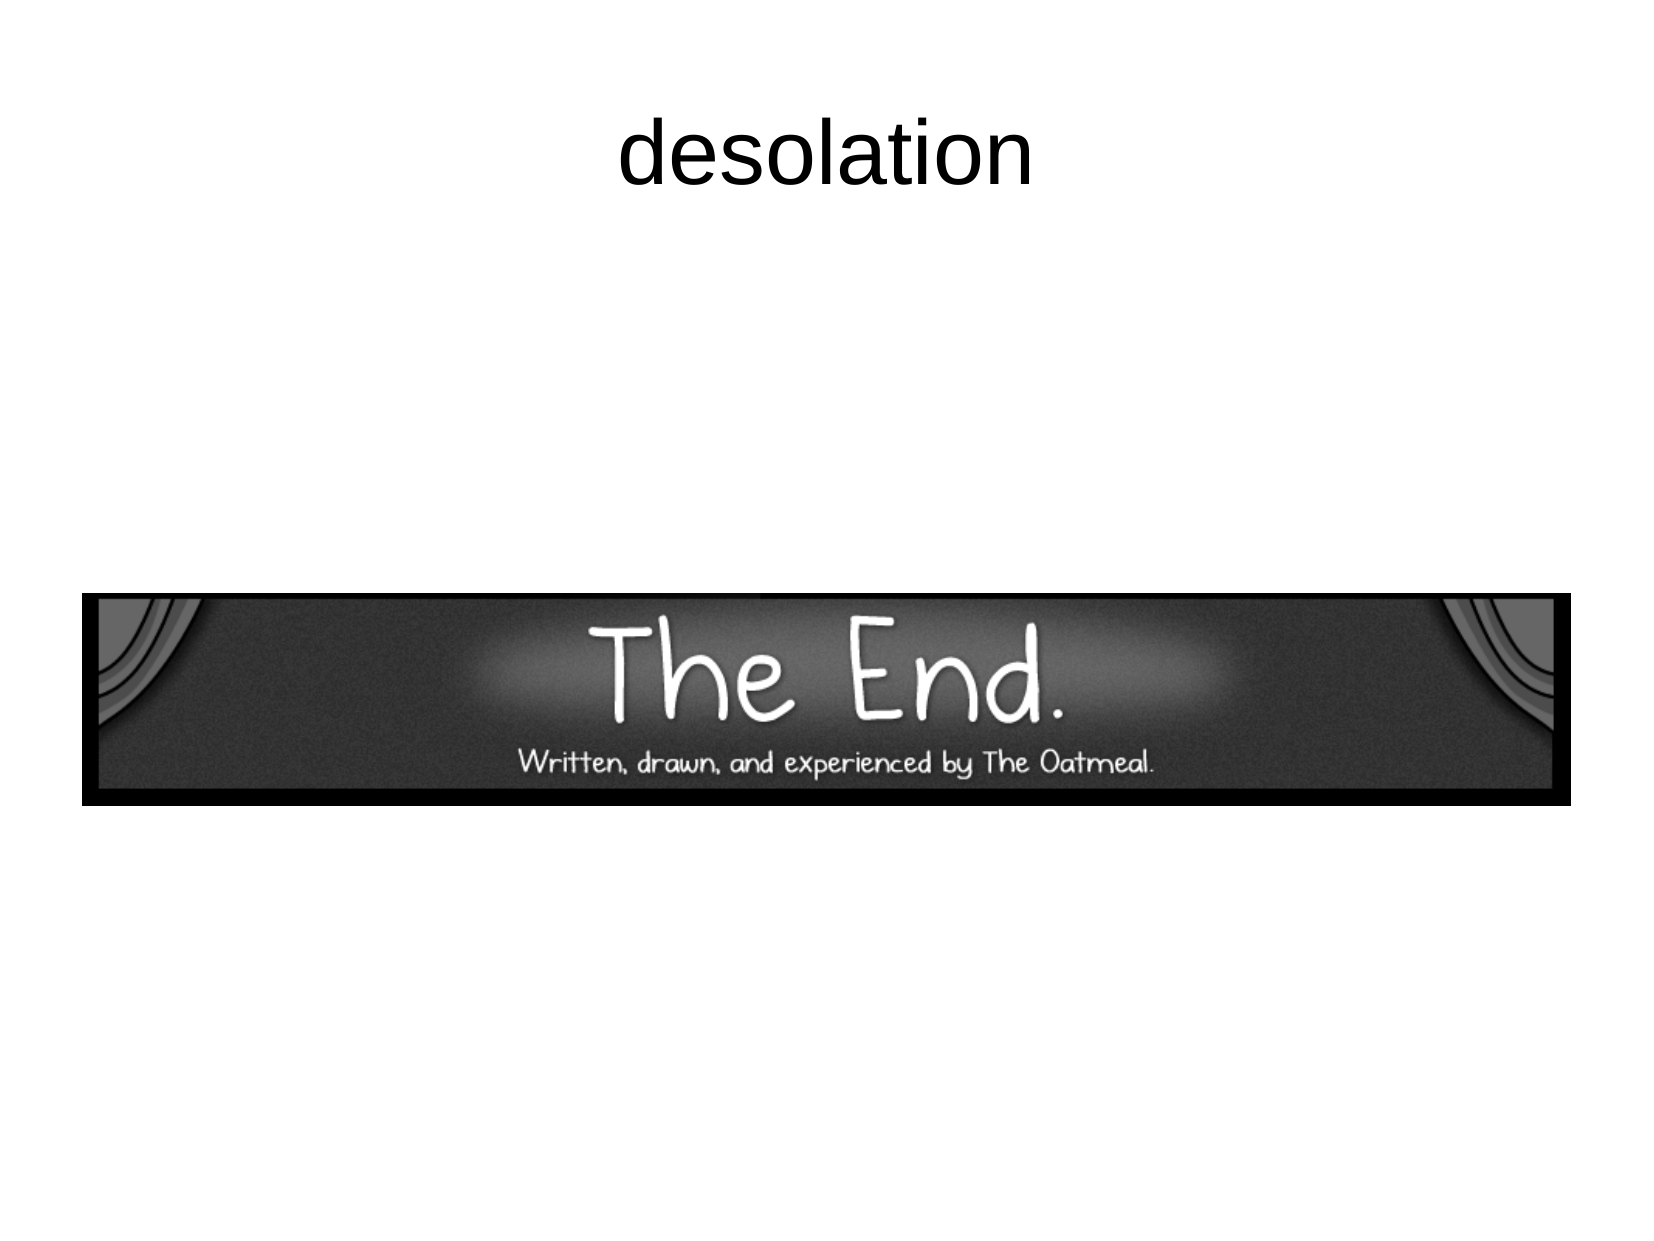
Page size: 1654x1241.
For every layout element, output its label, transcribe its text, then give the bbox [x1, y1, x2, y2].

picture [82, 593, 1571, 806]
title desolation [82, 49, 1571, 257]
